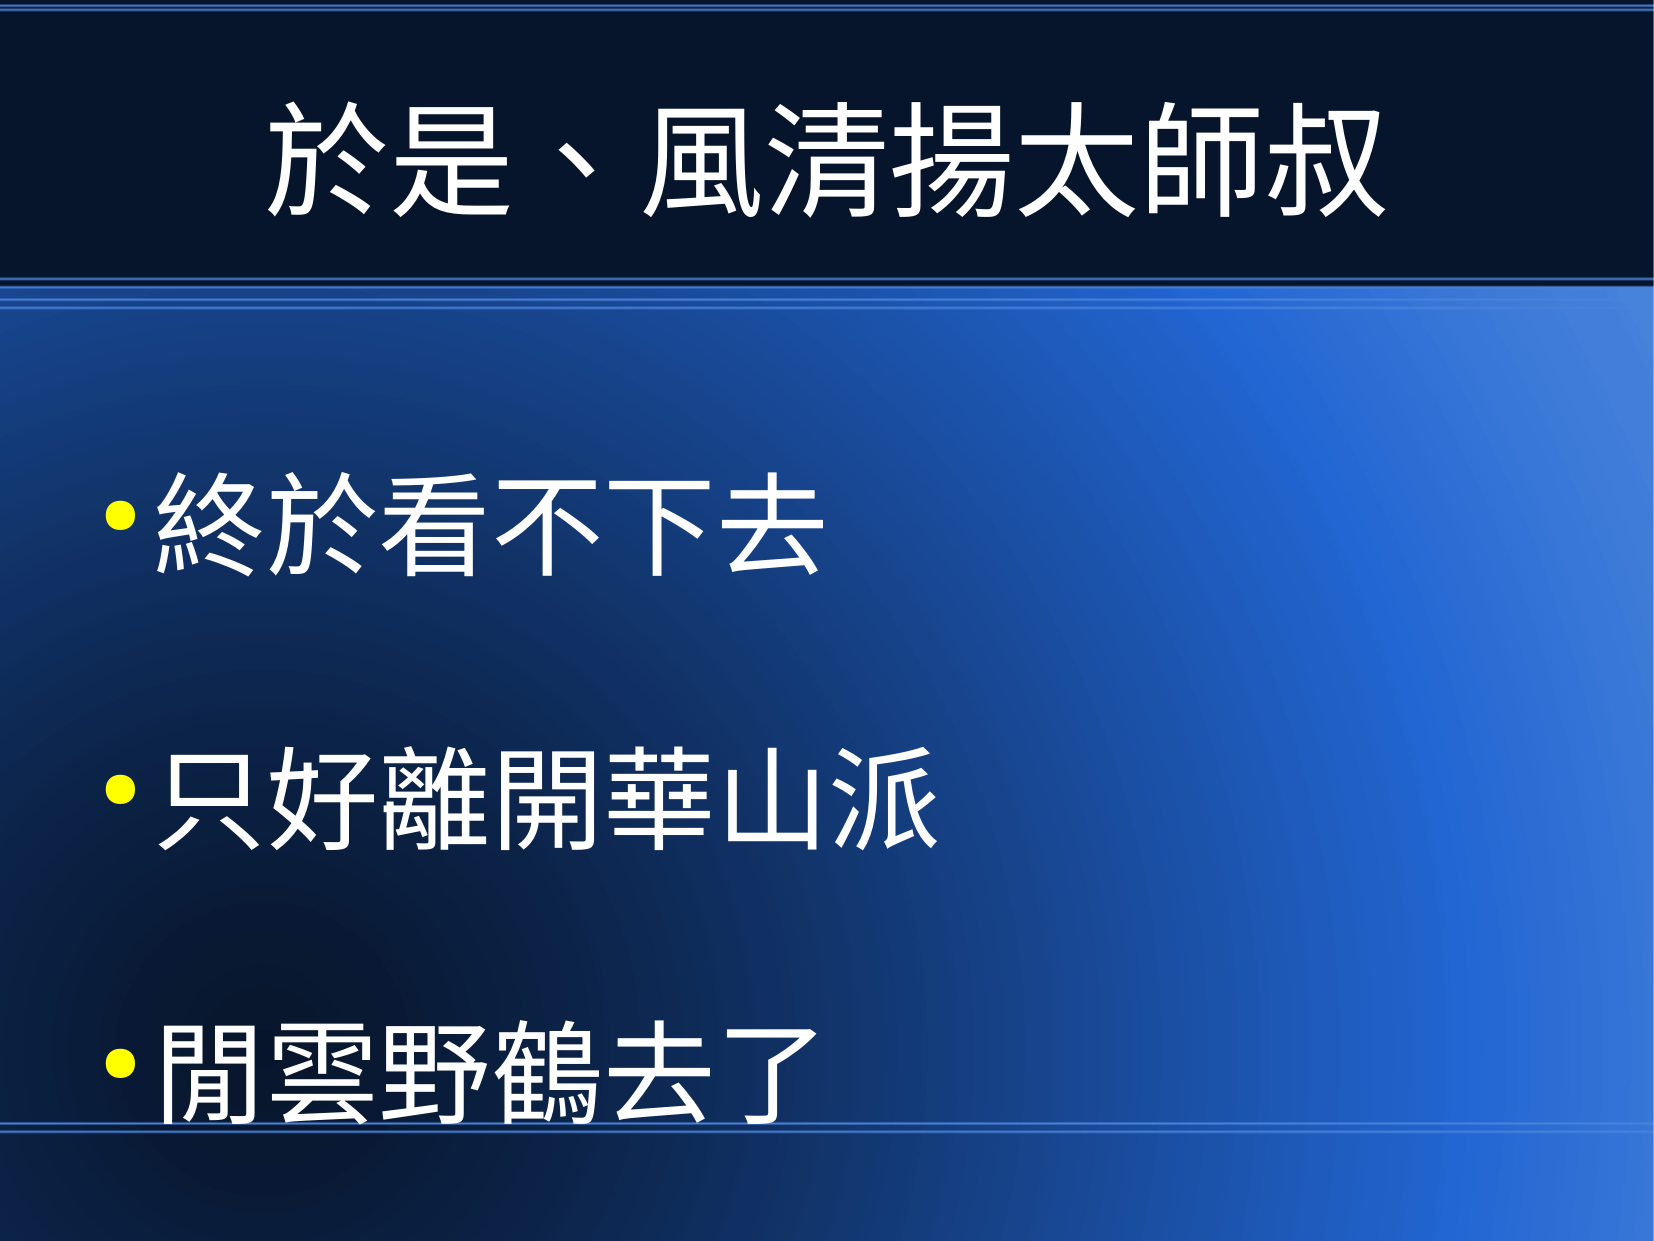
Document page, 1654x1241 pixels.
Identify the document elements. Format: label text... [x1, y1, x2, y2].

list 終於看不下去 只好離開華山派 閒雲野鶴去了 [82, 355, 1571, 1241]
title 於是、風清揚太師叔 [82, 49, 1571, 257]
picture [0, 0, 1654, 1241]
